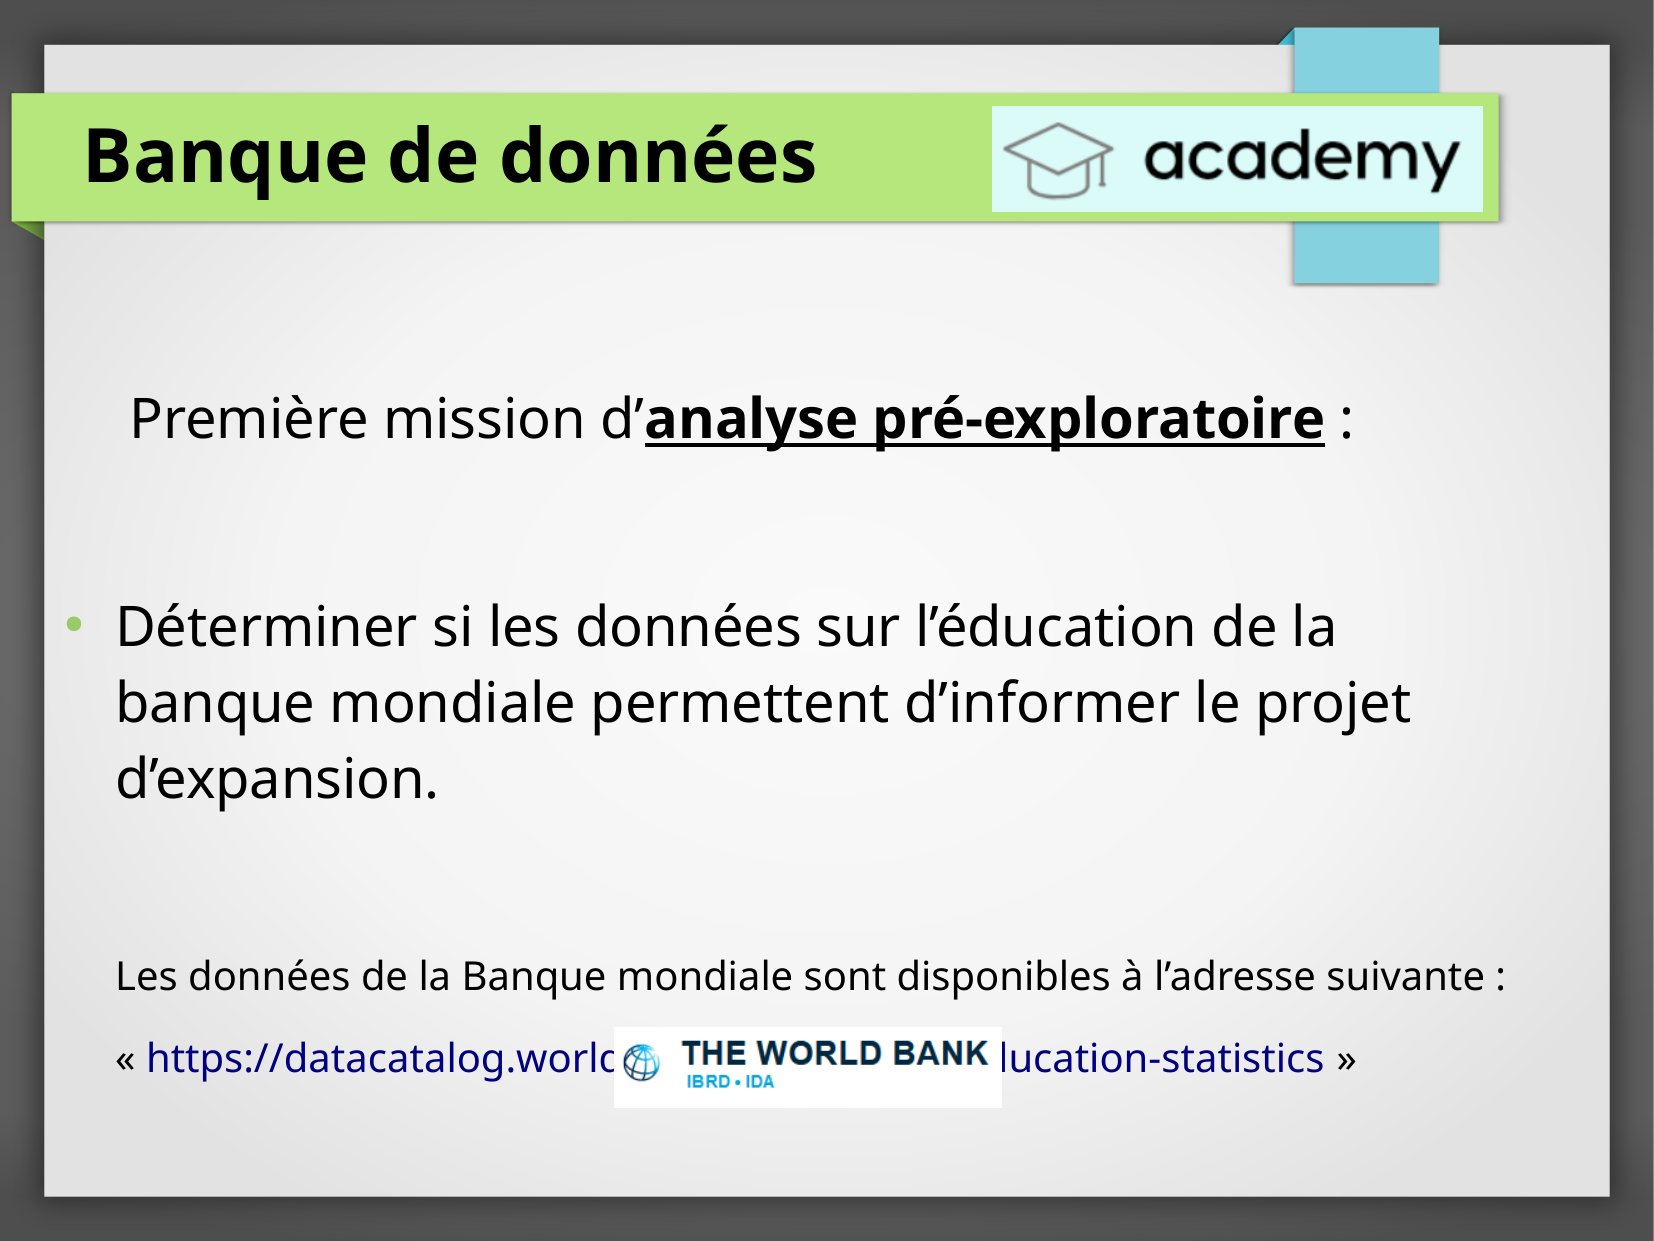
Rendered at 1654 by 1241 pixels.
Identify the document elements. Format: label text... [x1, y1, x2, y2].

picture [0, 0, 1654, 1241]
list Première mission d’analyse pré-exploratoire : Déterminer si les données sur l’éducation de la banque mondiale permettent d’informer le projet d’expansion. Les données de la Banque mondiale sont disponibles à l’adresse suivante : « https://datacatalog.worldbank.org/dataset/education-statistics » [47, 379, 1536, 1099]
title Banque de données [82, 94, 1264, 213]
